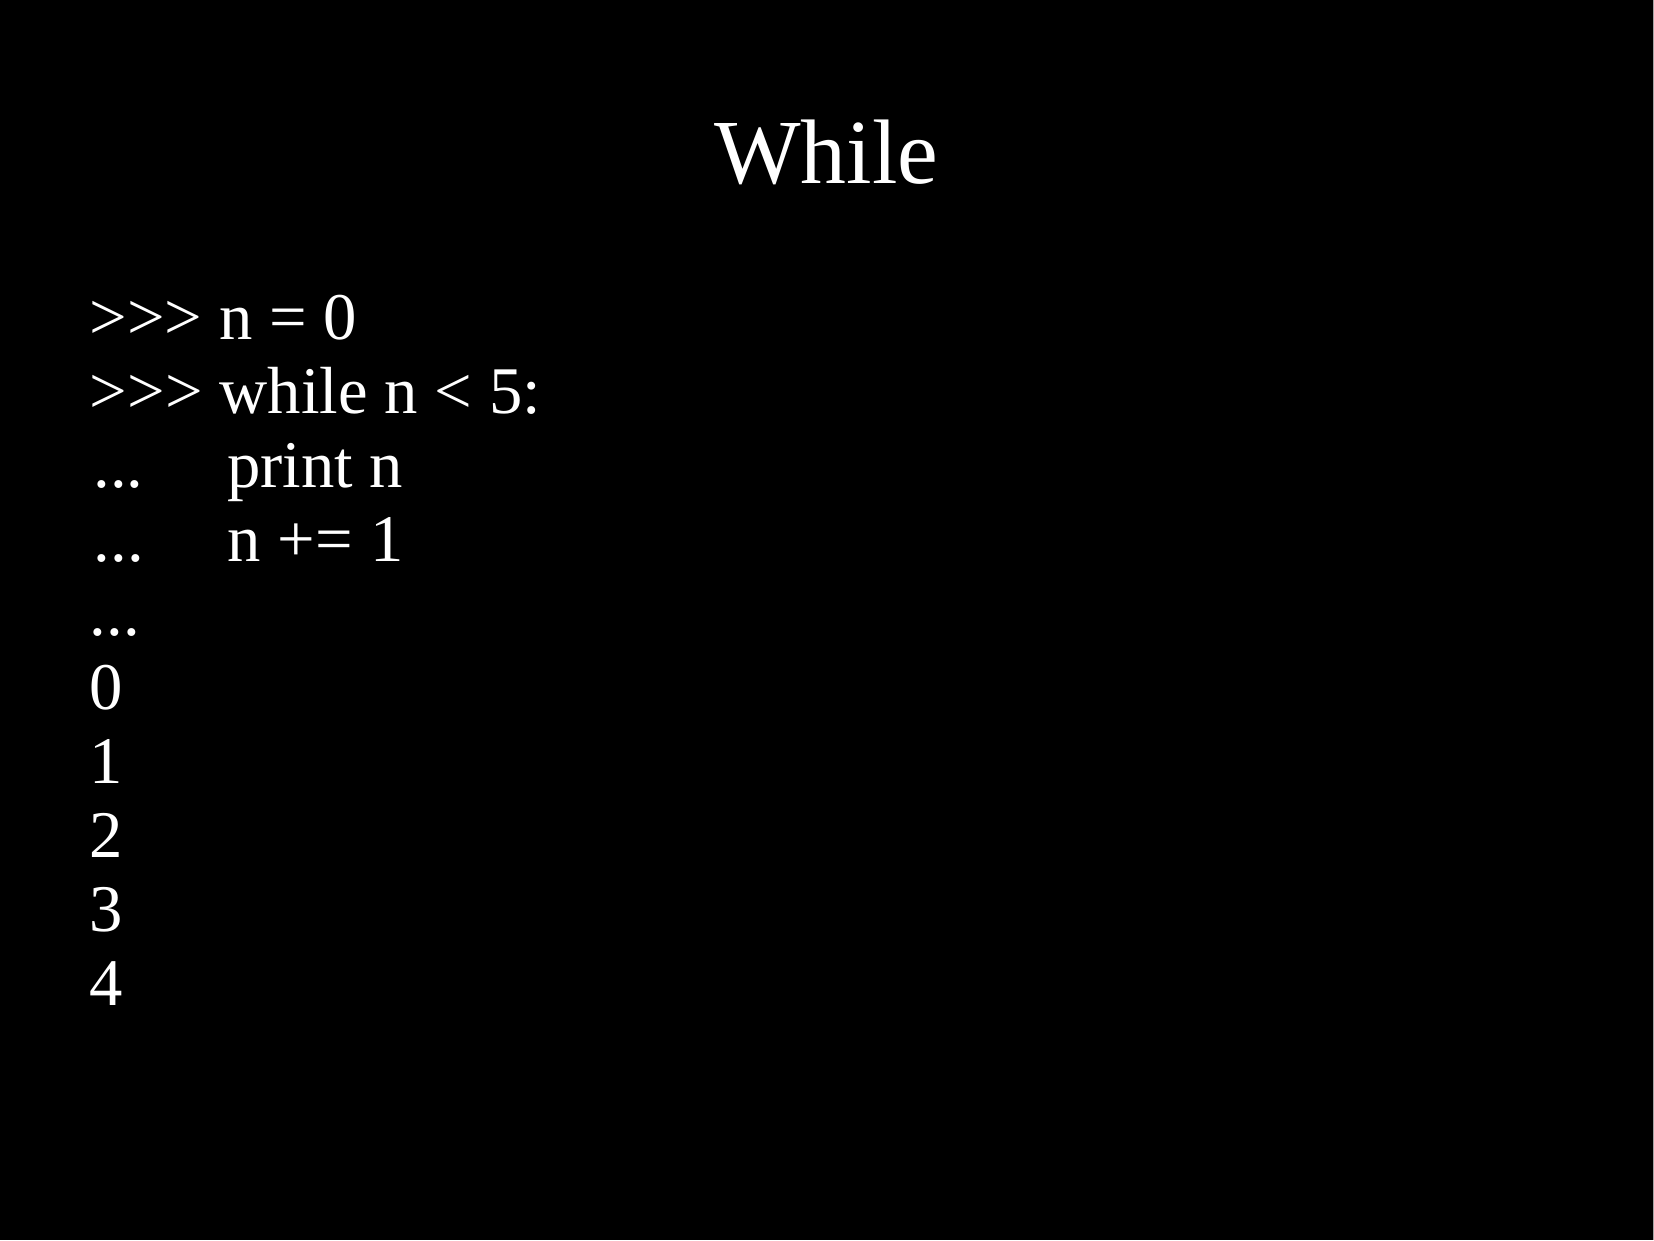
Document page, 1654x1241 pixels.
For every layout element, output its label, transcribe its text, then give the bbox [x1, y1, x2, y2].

title While [82, 49, 1571, 257]
subtitle >>> n = 0 >>> while n < 5: ... print n ... n += 1 ... 0 1 2 3 4 [82, 279, 1571, 1021]
